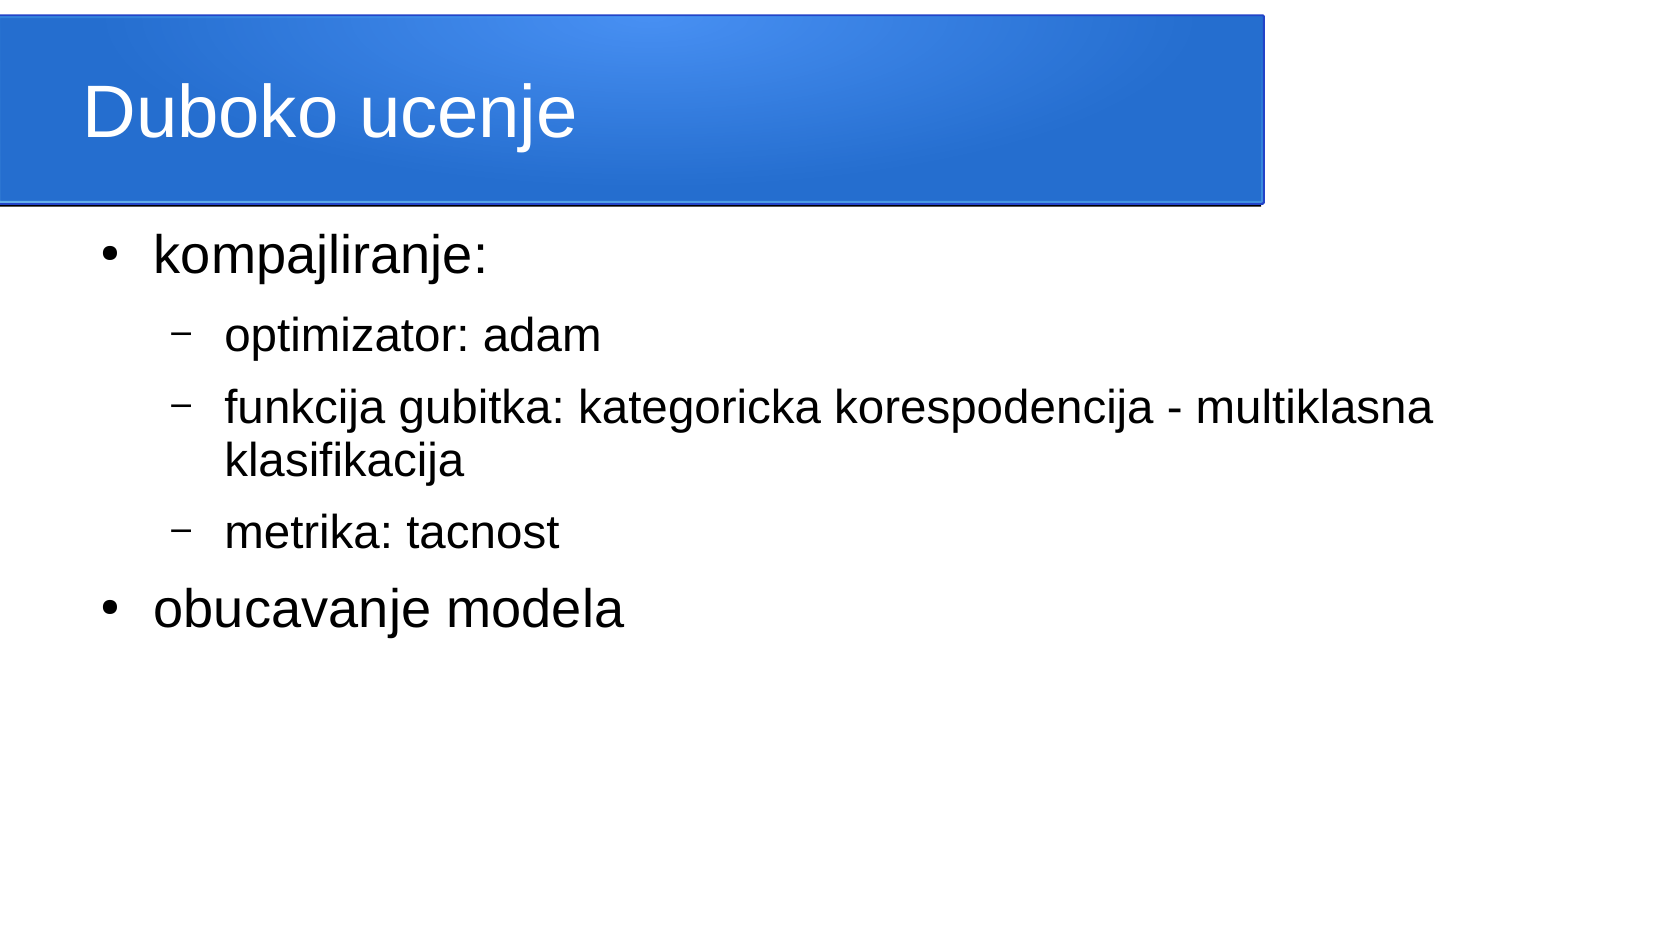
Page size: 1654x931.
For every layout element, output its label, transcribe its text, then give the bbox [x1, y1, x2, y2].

title Duboko ucenje [82, 35, 1235, 189]
list kompajliranje: optimizator: adam funkcija gubitka: kategoricka korespodencija - multiklasna klasifikacija metrika: tacnost obucavanje modela [82, 224, 1571, 764]
